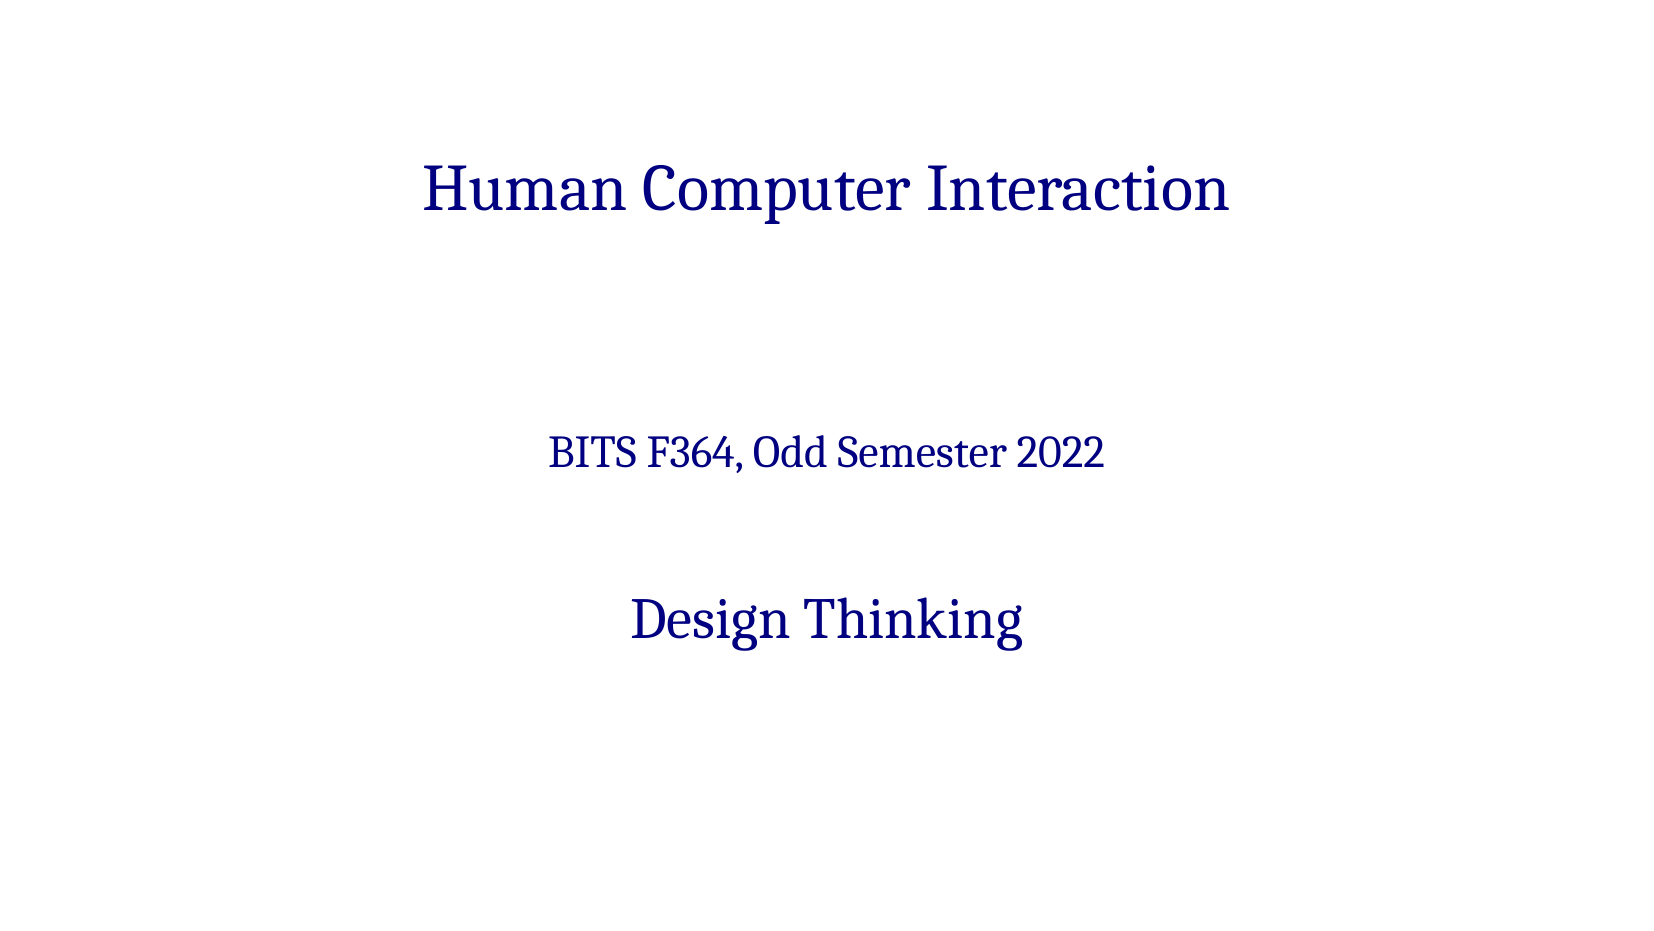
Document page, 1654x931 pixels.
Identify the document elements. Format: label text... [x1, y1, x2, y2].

subtitle Human Computer Interaction BITS F364, Odd Semester 2022 Design Thinking [82, 37, 1571, 757]
